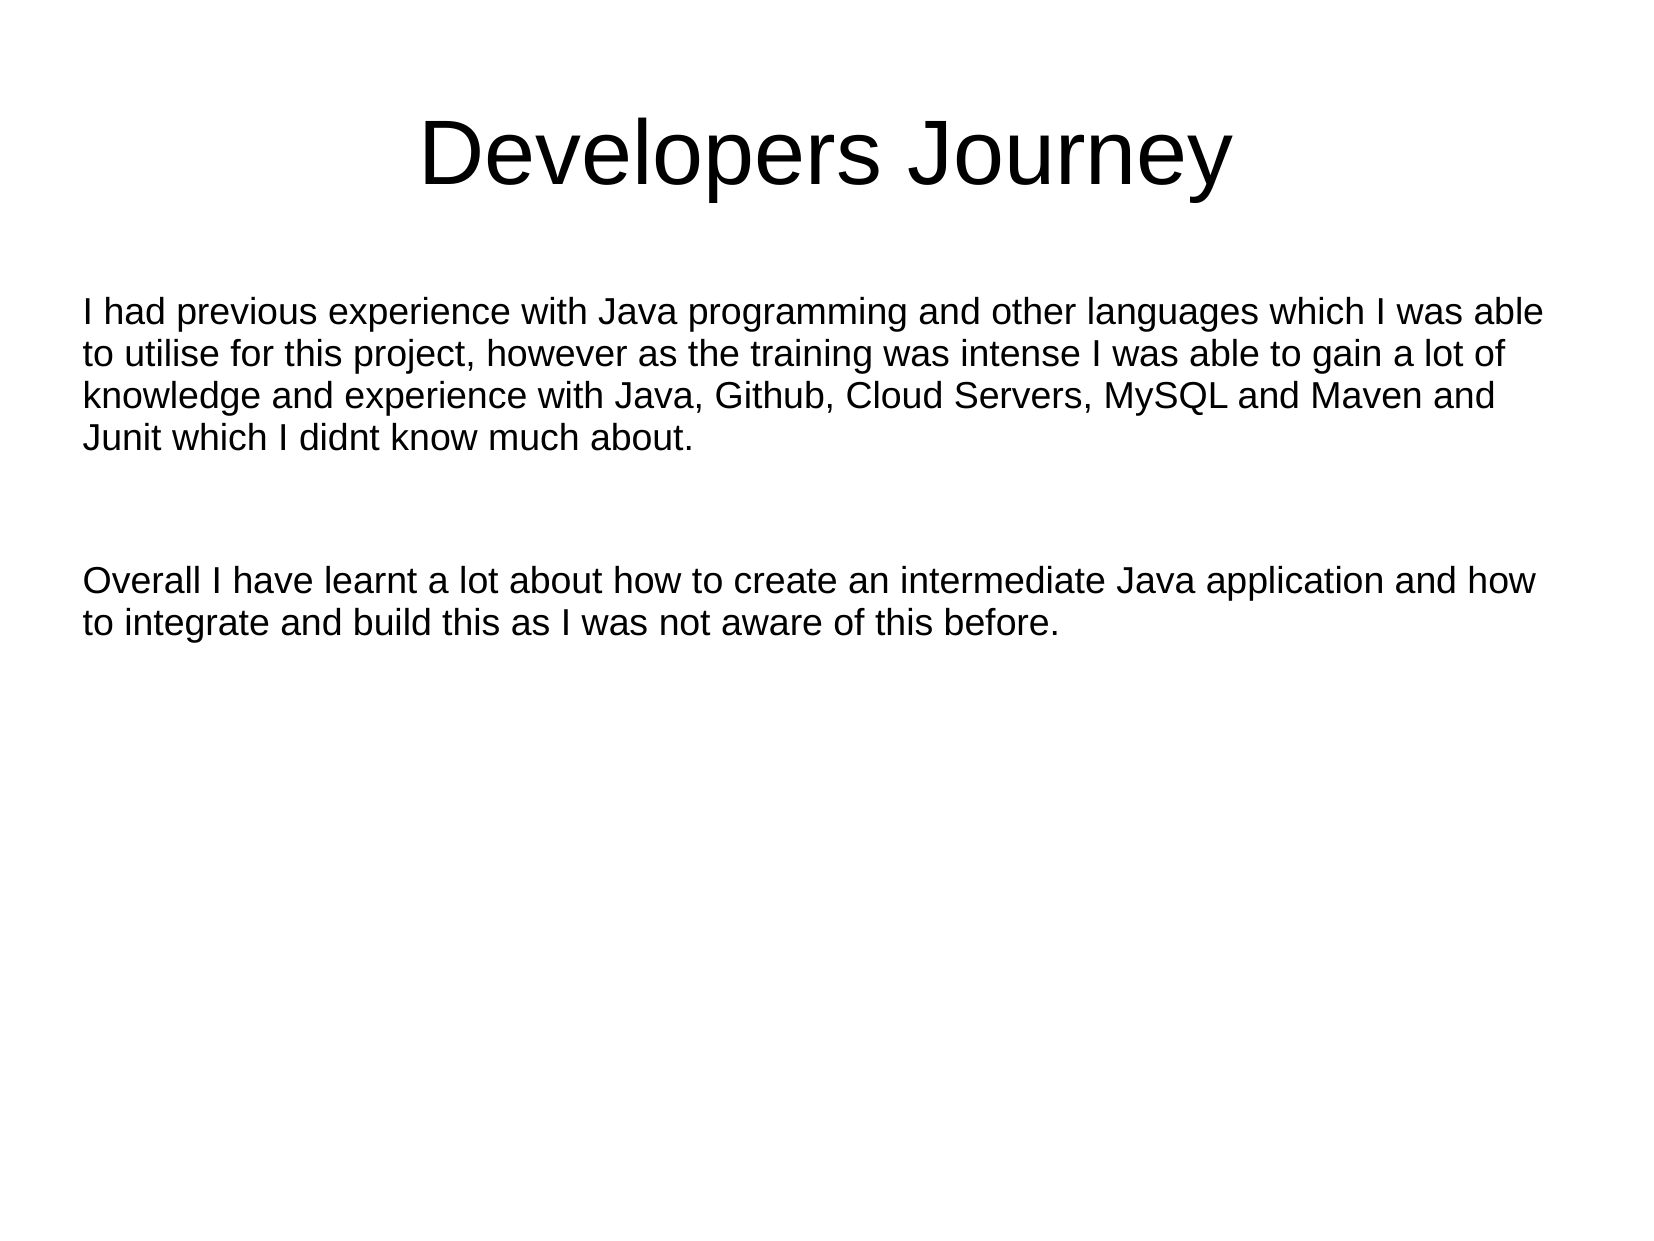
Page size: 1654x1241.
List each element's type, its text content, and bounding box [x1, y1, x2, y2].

title Developers Journey [82, 49, 1571, 257]
list I had previous experience with Java programming and other languages which I was able to utilise for this project, however as the training was intense I was able to gain a lot of knowledge and experience with Java, Github, Cloud Servers, MySQL and Maven and Junit which I didnt know much about. Overall I have learnt a lot about how to create an intermediate Java application and how to integrate and build this as I was not aware of this before. [82, 290, 1571, 1109]
